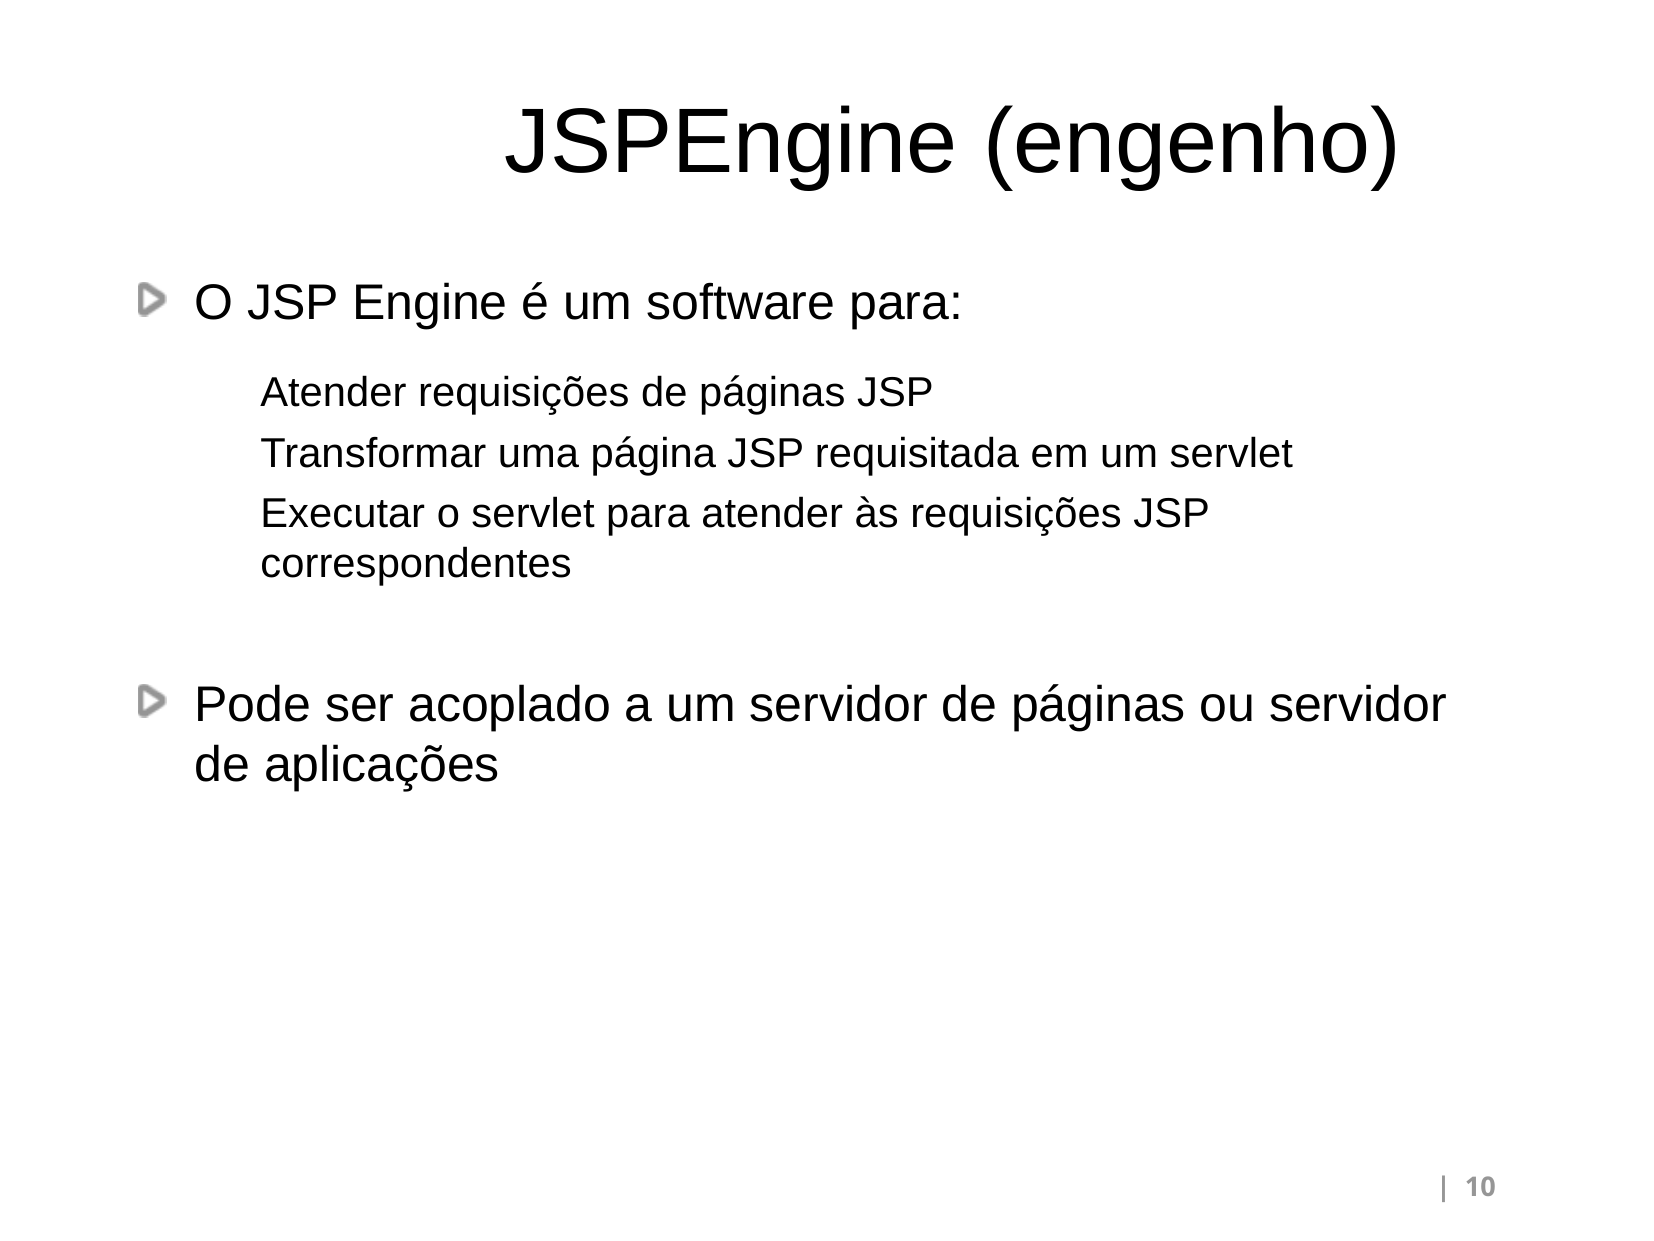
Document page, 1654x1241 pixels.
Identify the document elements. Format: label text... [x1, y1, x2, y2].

title JSPEngine (engenho)‏ [234, 0, 1640, 198]
list O JSP Engine é um software para: Atender requisições de páginas JSP Transformar uma página JSP requisitada em um servlet Executar o servlet para atender às requisições JSP correspondentes Pode ser acoplado a um servidor de páginas ou servidor de aplicações [124, 261, 1530, 1001]
text_box | <número> [711, 1162, 1511, 1217]
